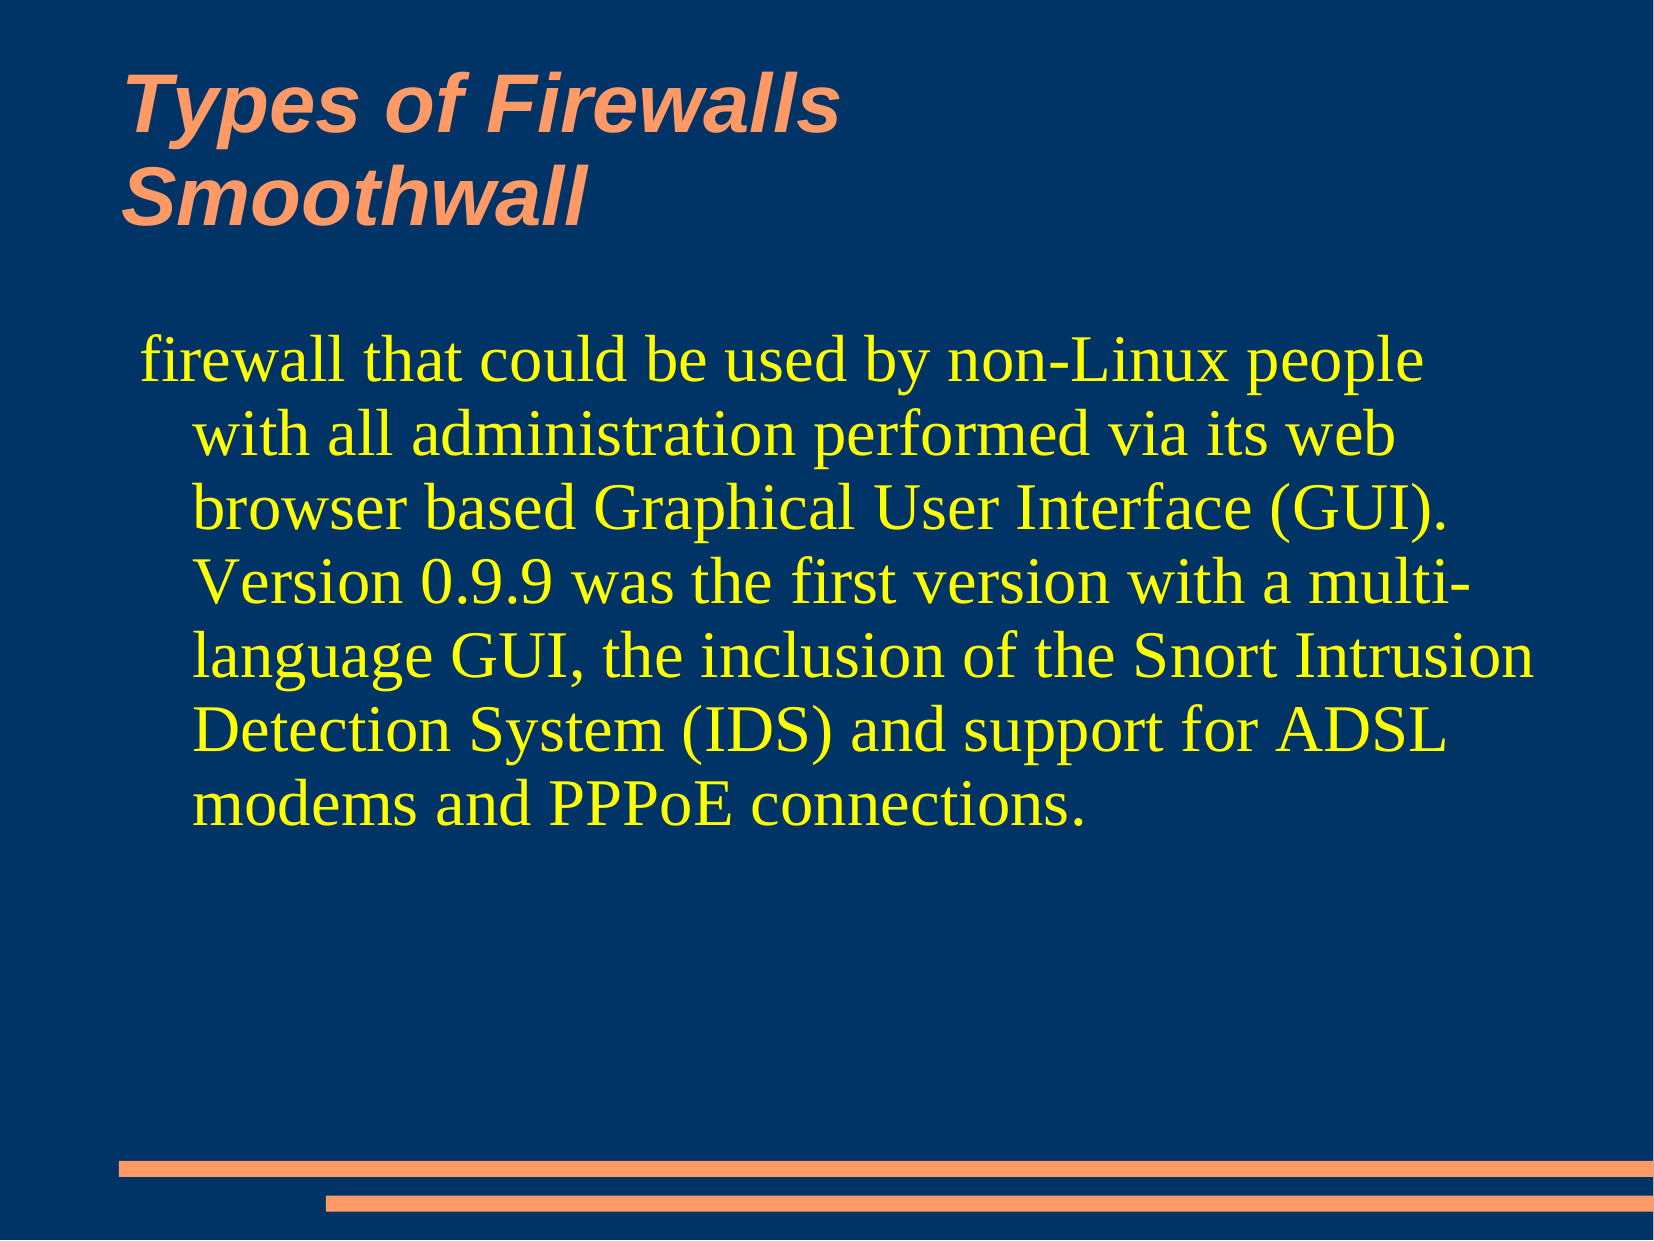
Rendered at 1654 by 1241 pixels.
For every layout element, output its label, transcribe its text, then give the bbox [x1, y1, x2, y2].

title Types of Firewalls Smoothwall [121, 46, 1534, 254]
list firewall that could be used by non-Linux people with all administration performed via its web browser based Graphical User Interface (GUI). Version 0.9.9 was the first version with a multi-language GUI, the inclusion of the Snort Intrusion Detection System (IDS) and support for ADSL modems and PPPoE connections. [121, 322, 1561, 1133]
